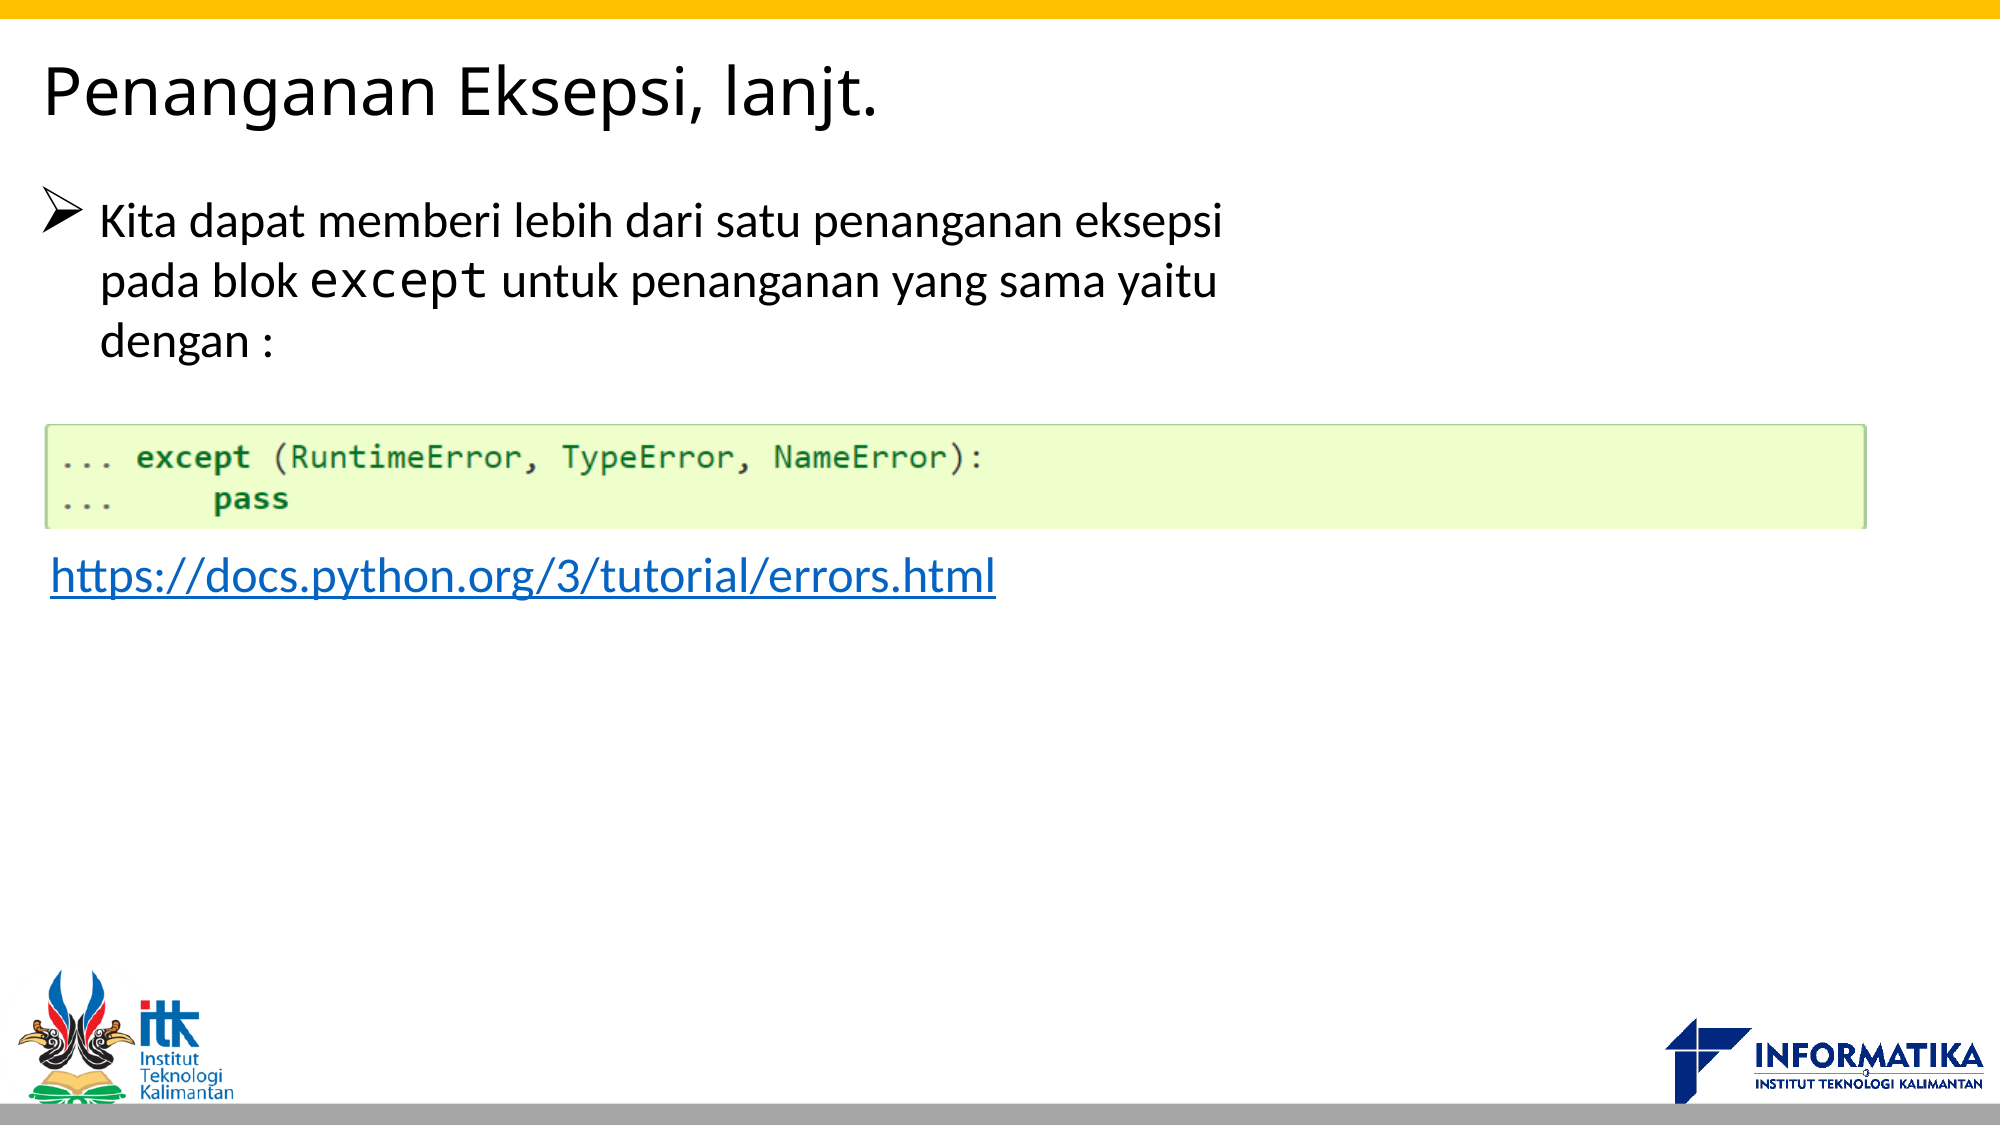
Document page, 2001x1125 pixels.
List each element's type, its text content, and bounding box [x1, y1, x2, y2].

picture [1664, 1017, 1984, 1103]
picture [42, 424, 1867, 529]
text_box Kita dapat memberi lebih dari satu penanganan eksepsi pada blok except untuk penanganan yang sama yaitu dengan : [22, 180, 1296, 376]
picture [0, 936, 252, 1103]
text_box https://docs.python.org/3/tutorial/errors.html [35, 535, 1012, 611]
text_box [0, 0, 2000, 19]
title Penanganan Eksepsi, lanjt. [22, 38, 1887, 162]
